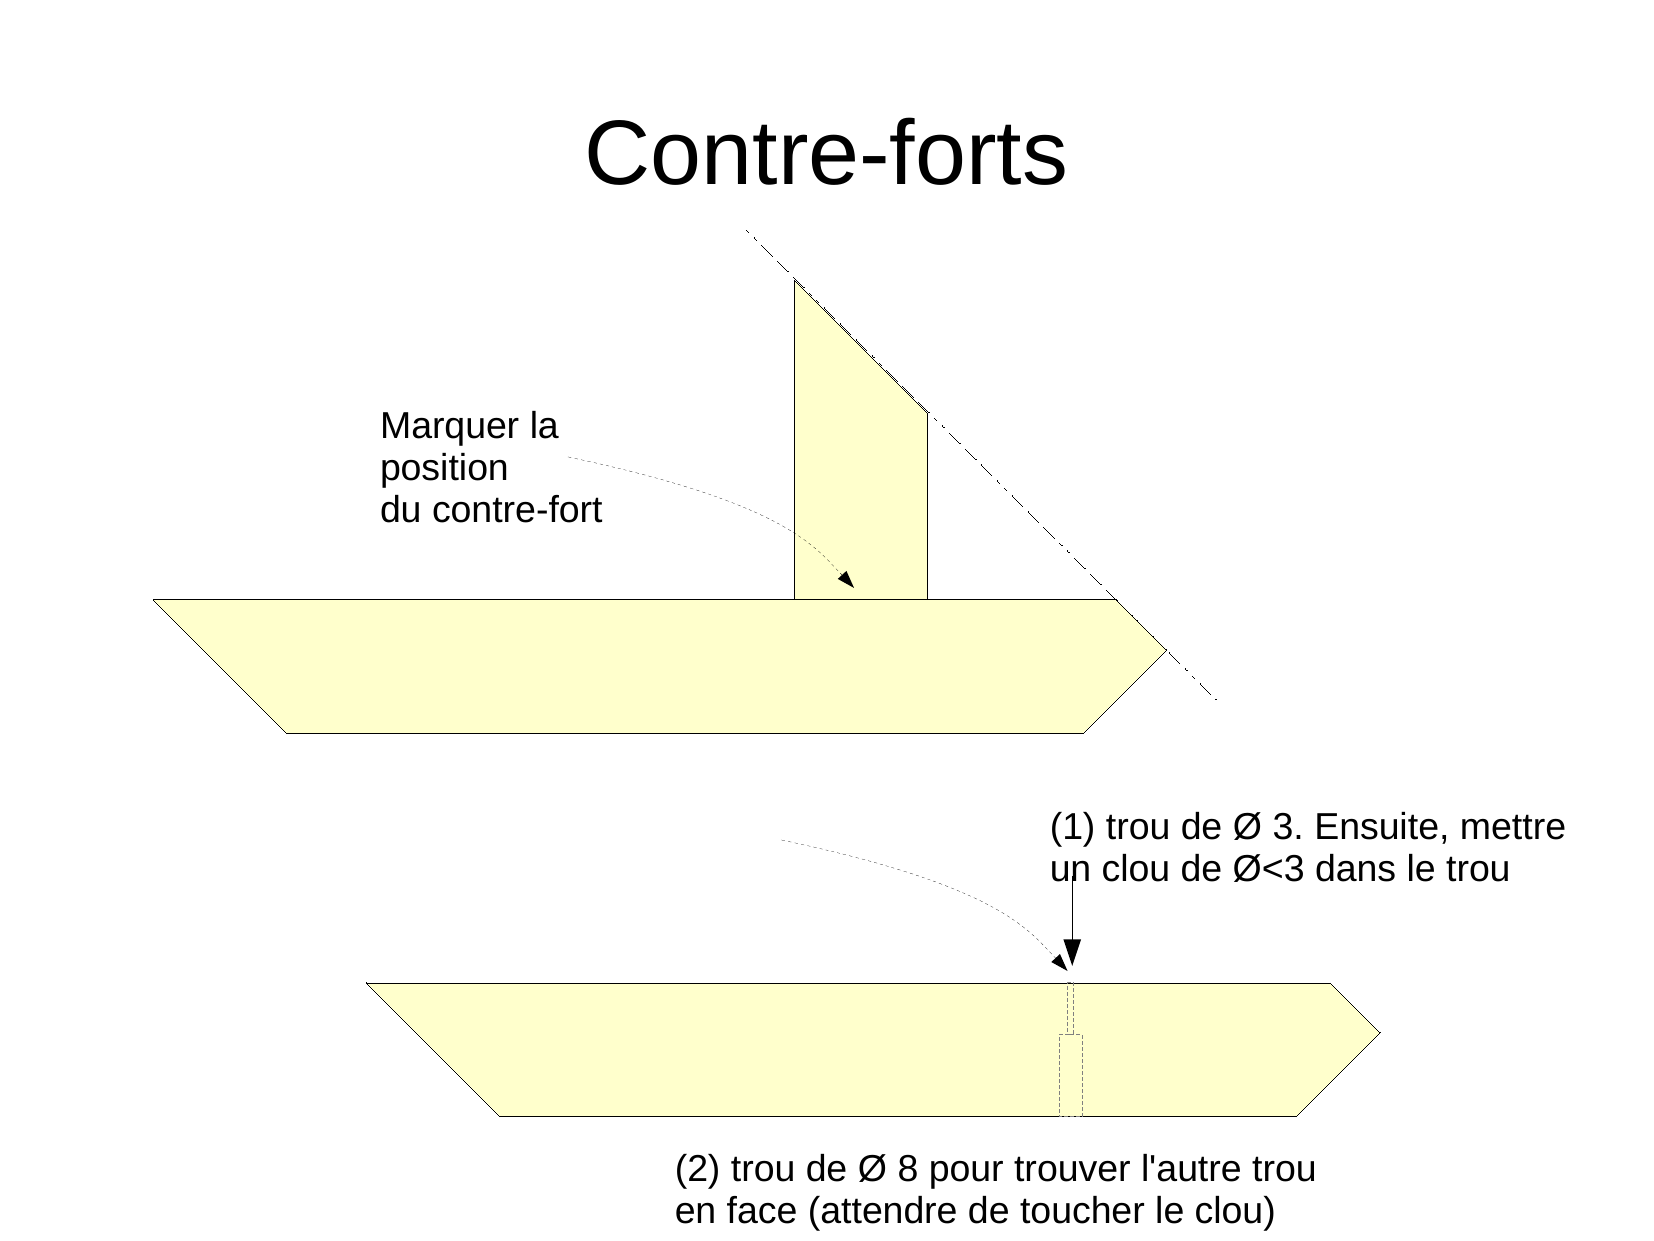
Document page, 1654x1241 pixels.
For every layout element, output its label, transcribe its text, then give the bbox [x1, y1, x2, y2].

title Contre-forts [82, 49, 1571, 257]
text_box [153, 280, 1167, 734]
text_box Marquer la position du contre-fort [365, 397, 642, 539]
text_box [366, 982, 1381, 1117]
text_box (2) trou de Ø 8 pour trouver l'autre trou en face (attendre de toucher le clou) [660, 1140, 1336, 1239]
text_box (1) trou de Ø 3. Ensuite, mettre un clou de Ø<3 dans le trou [1035, 798, 1606, 897]
